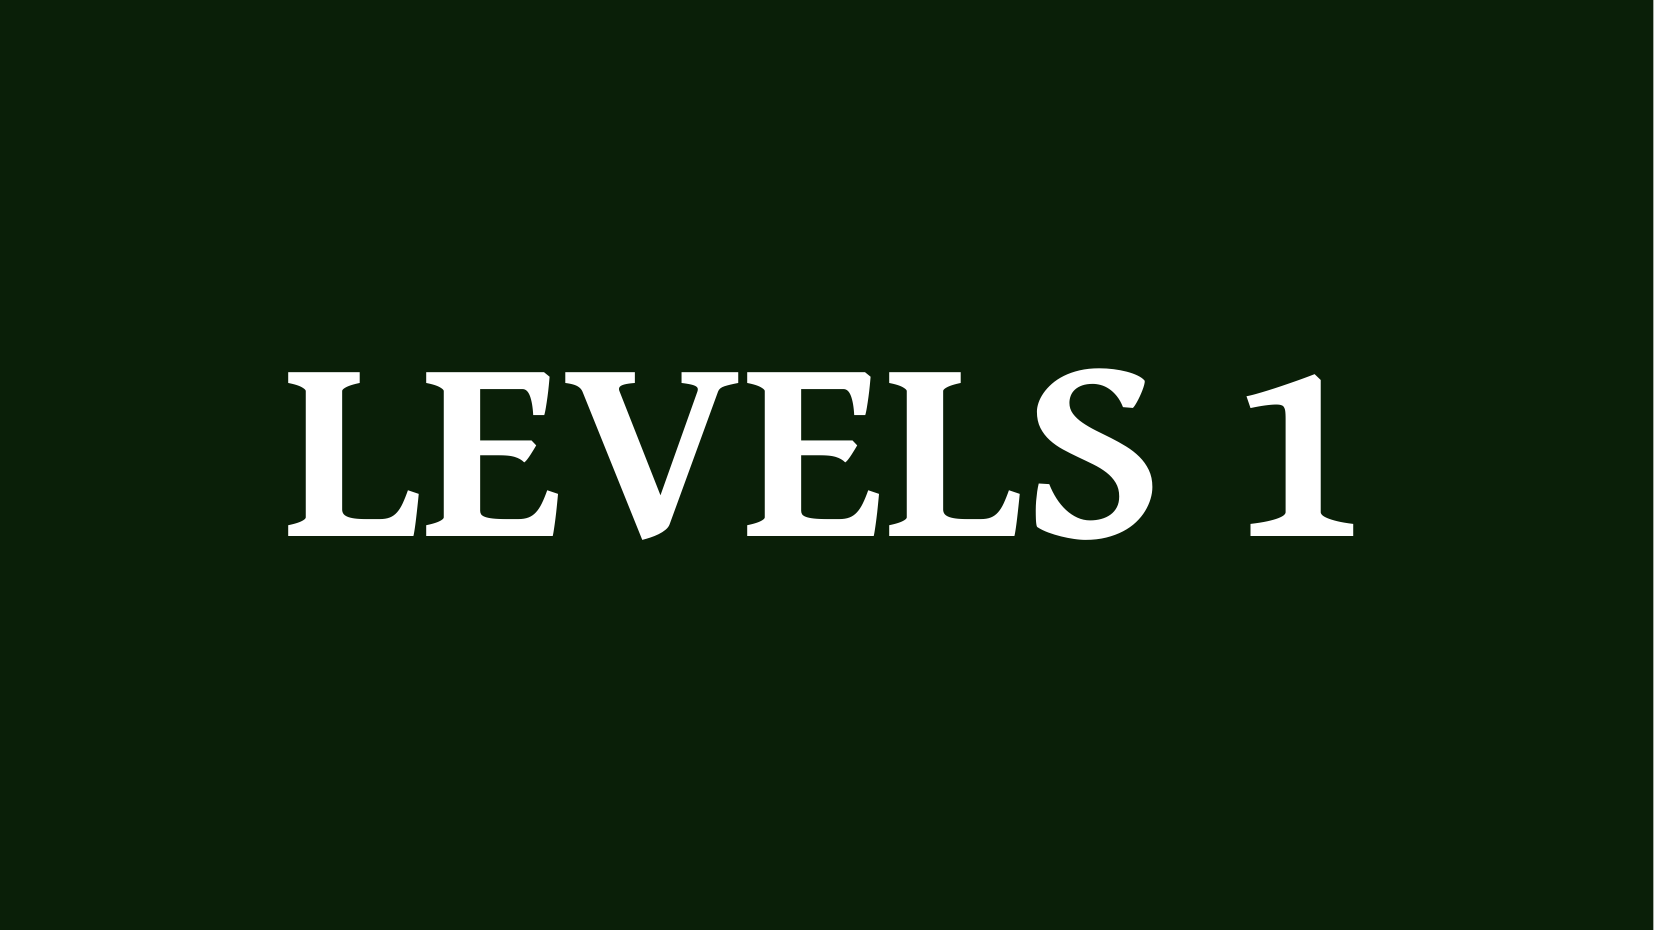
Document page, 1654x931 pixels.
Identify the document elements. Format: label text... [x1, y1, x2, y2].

title LEVELS 1 [82, 59, 1571, 857]
